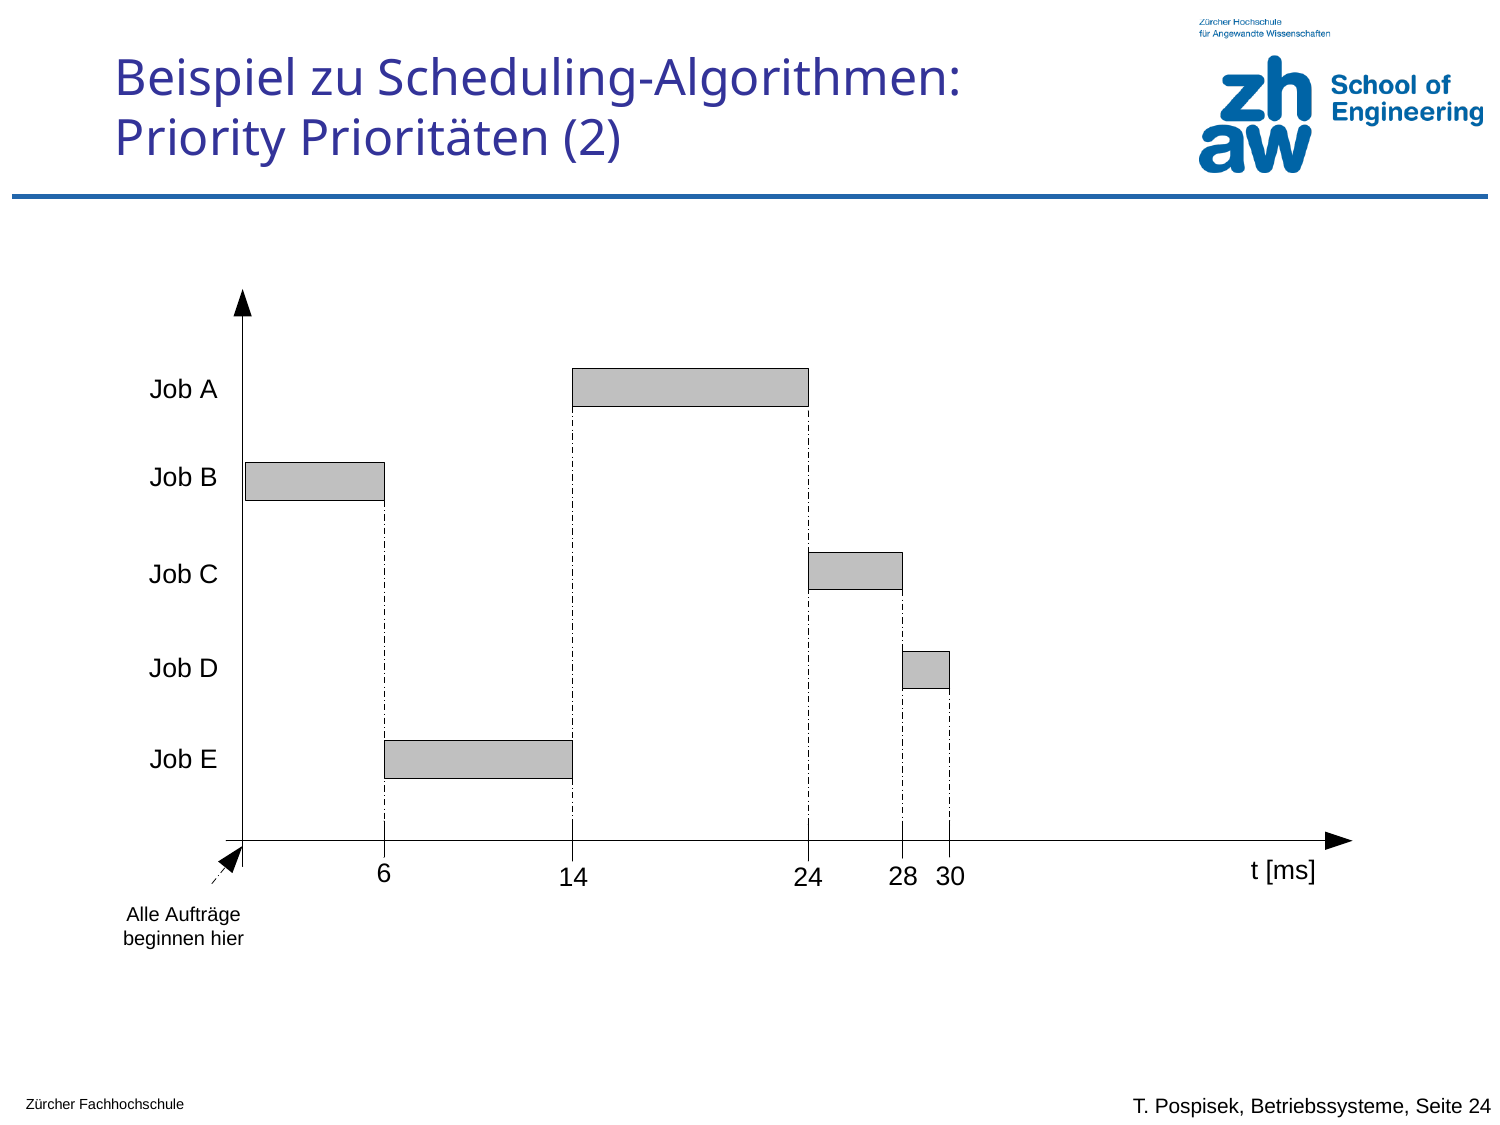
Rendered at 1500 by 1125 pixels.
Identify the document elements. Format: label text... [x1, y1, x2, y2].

picture [1199, 19, 1483, 173]
picture [102, 256, 1386, 961]
title Beispiel zu Scheduling-Algorithmen: Priority Prioritäten (2) [99, 60, 1379, 173]
